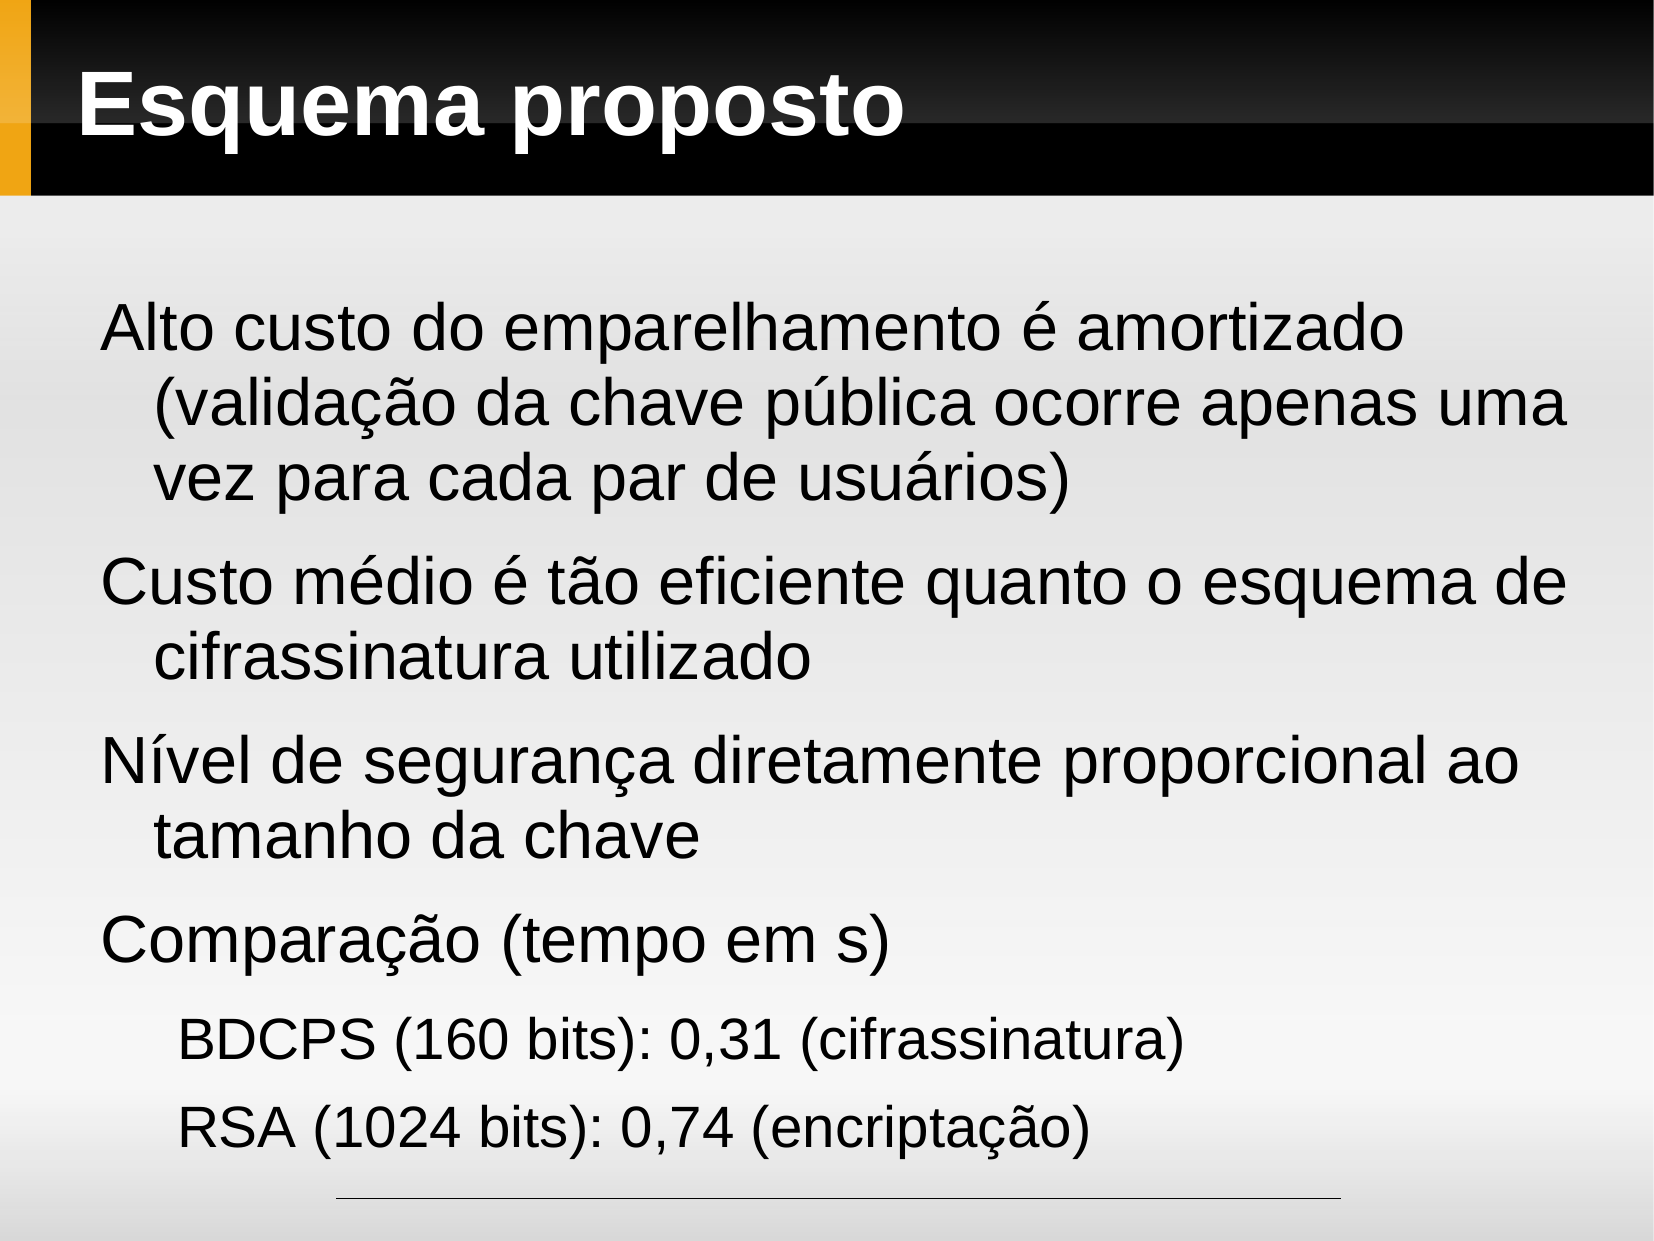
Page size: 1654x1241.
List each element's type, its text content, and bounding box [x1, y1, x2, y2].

list Alto custo do emparelhamento é amortizado (validação da chave pública ocorre apenas uma vez para cada par de usuários) Custo médio é tão eficiente quanto o esquema de cifrassinatura utilizado Nível de segurança diretamente proporcional ao tamanho da chave Comparação (tempo em s) BDCPS (160 bits): 0,31 (cifrassinatura) RSA (1024 bits): 0,74 (encriptação) [82, 290, 1571, 1161]
picture [0, 0, 1654, 1241]
title Esquema proposto [76, 0, 1565, 208]
